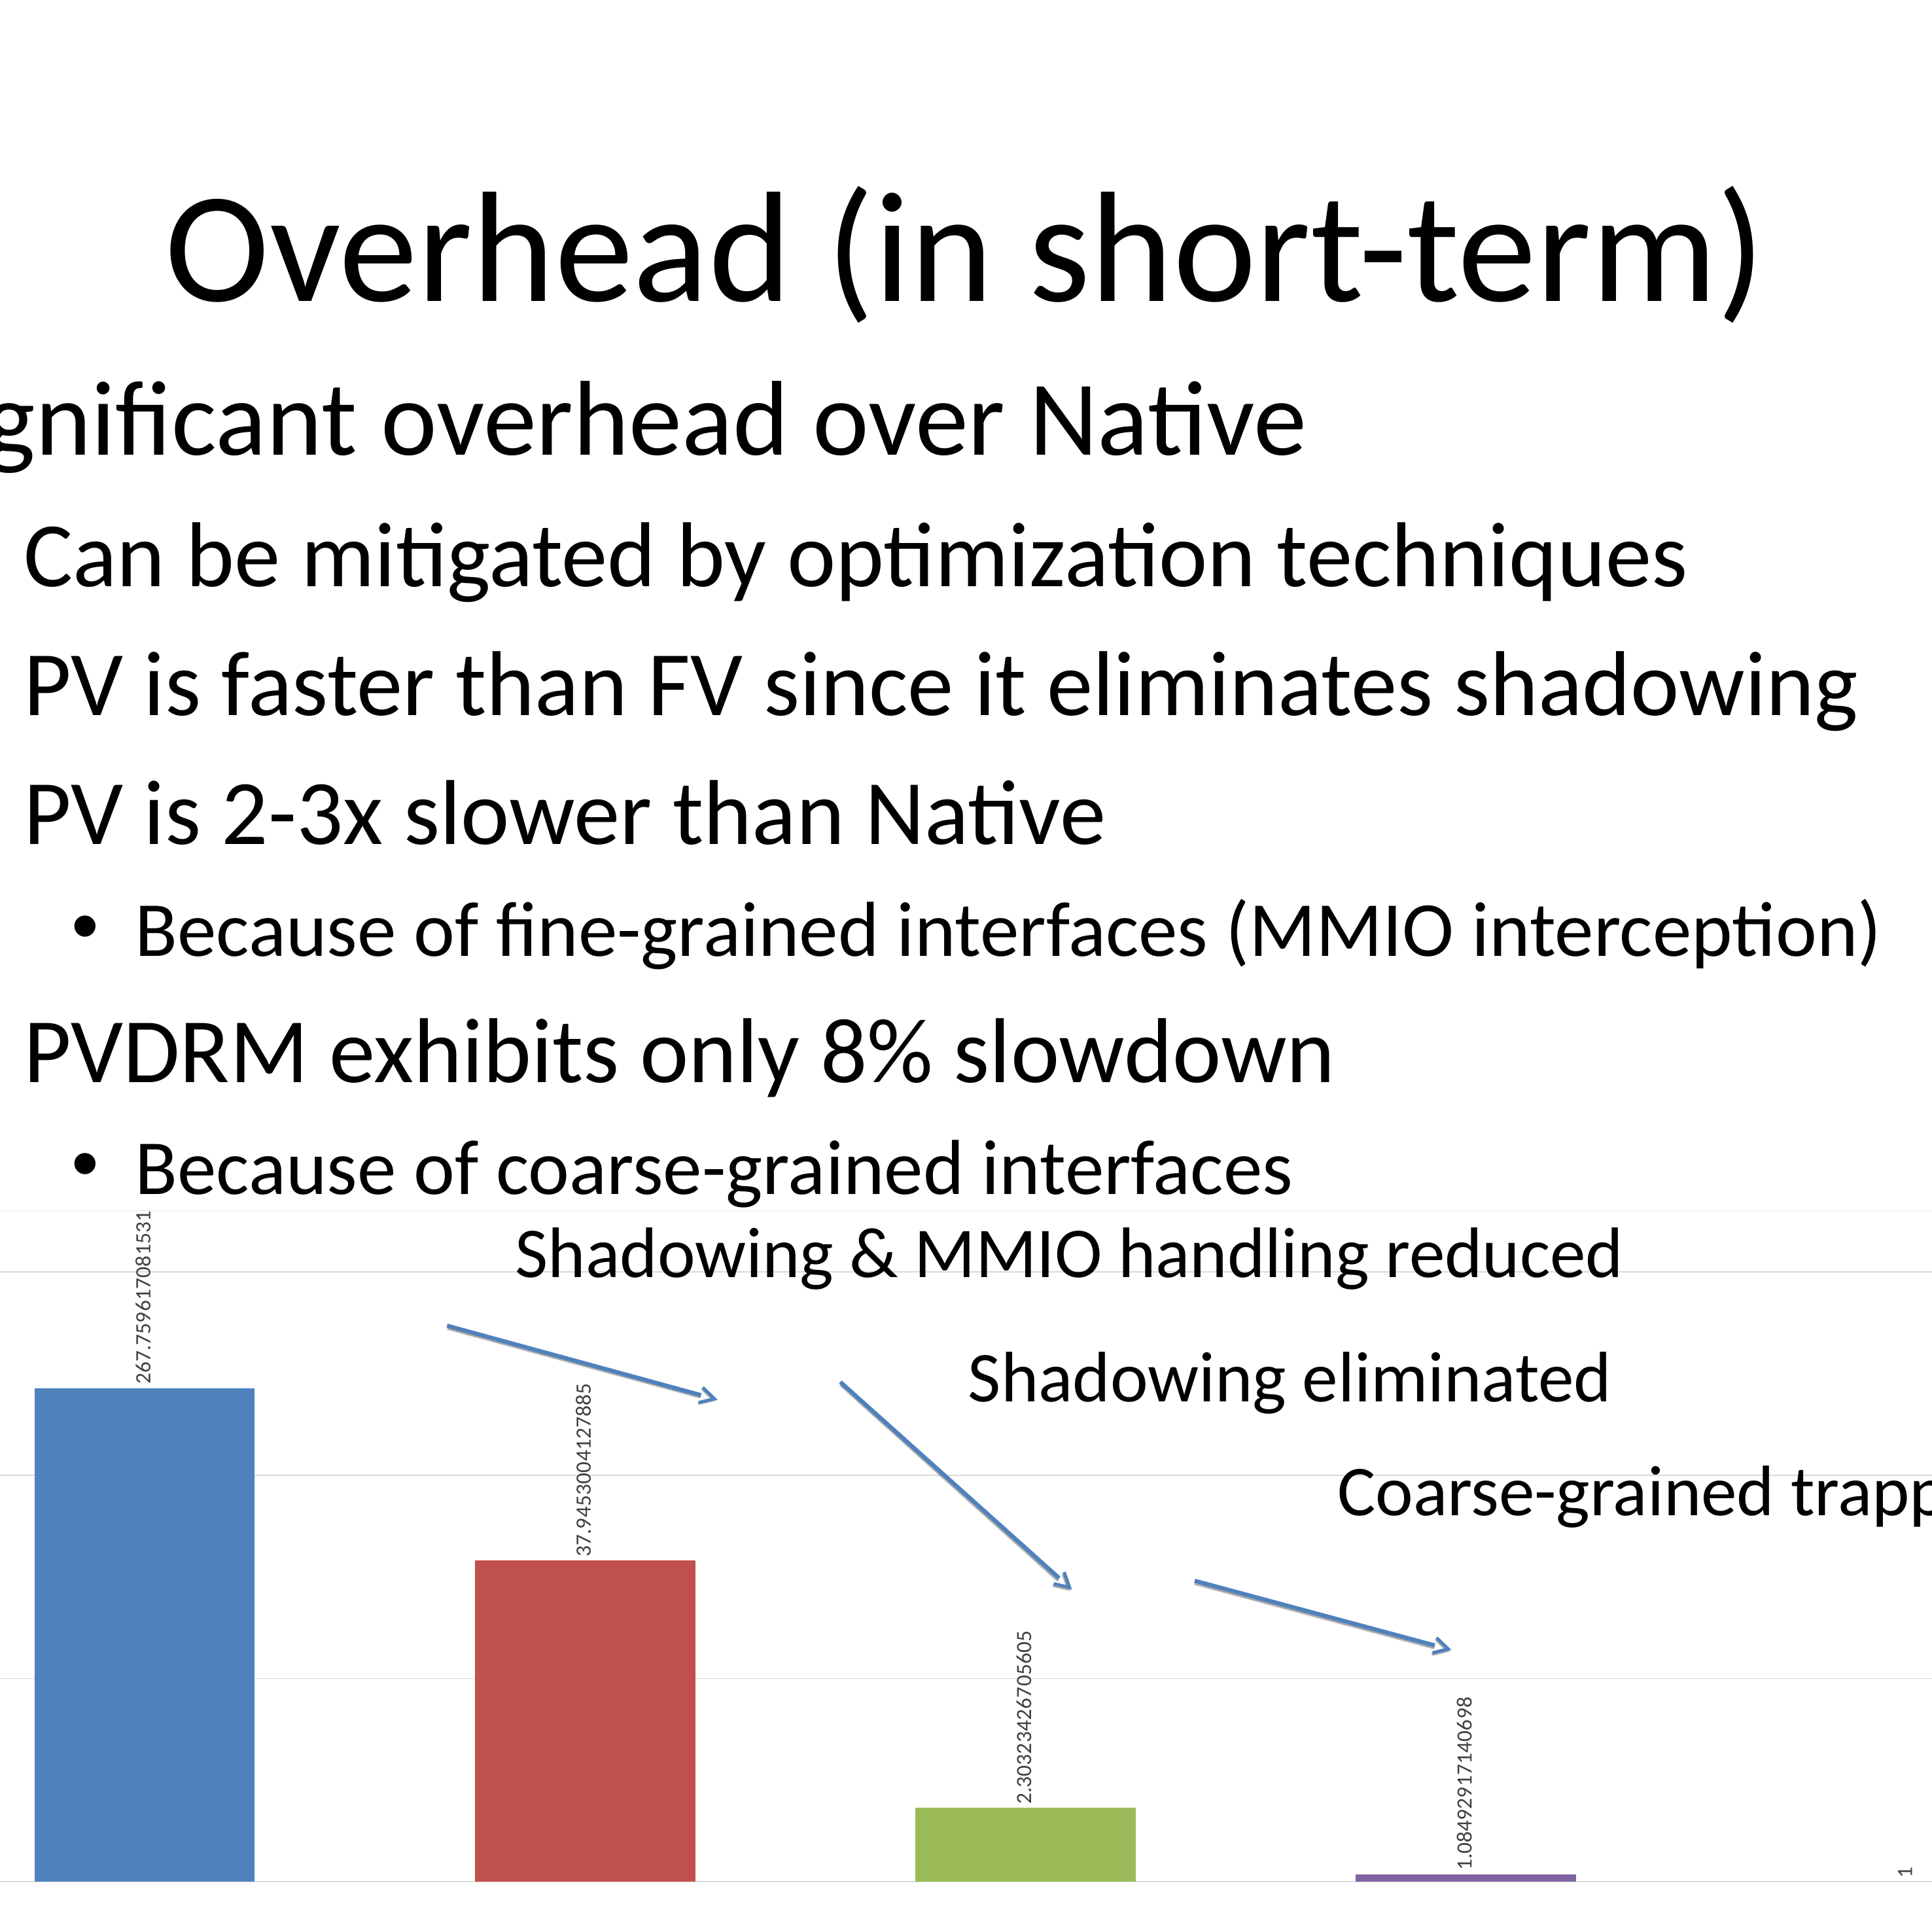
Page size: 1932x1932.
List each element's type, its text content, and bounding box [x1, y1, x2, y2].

chart [0, 1221, 1932, 1907]
text_box Coarse-grained trapping [1920, 1485, 1932, 1511]
text_box Shadowing & MMIO handling reduced [505, 1201, 1739, 1297]
text_box Coarse-grained trapping [1327, 1439, 1932, 1535]
title Overhead (in short-term) [96, 77, 1836, 343]
list Significant overhead over Native Can be mitigated by optimization techniques PV is faster than FV since it eliminates shadowing PV is 2-3x slower than Native Because of fine-grained interfaces (MMIO interception) PVDRM exhibits only 8% slowdown Because of coarse-grained interfaces [0, 343, 1932, 1221]
text_box Shadowing eliminated [958, 1326, 1710, 1422]
